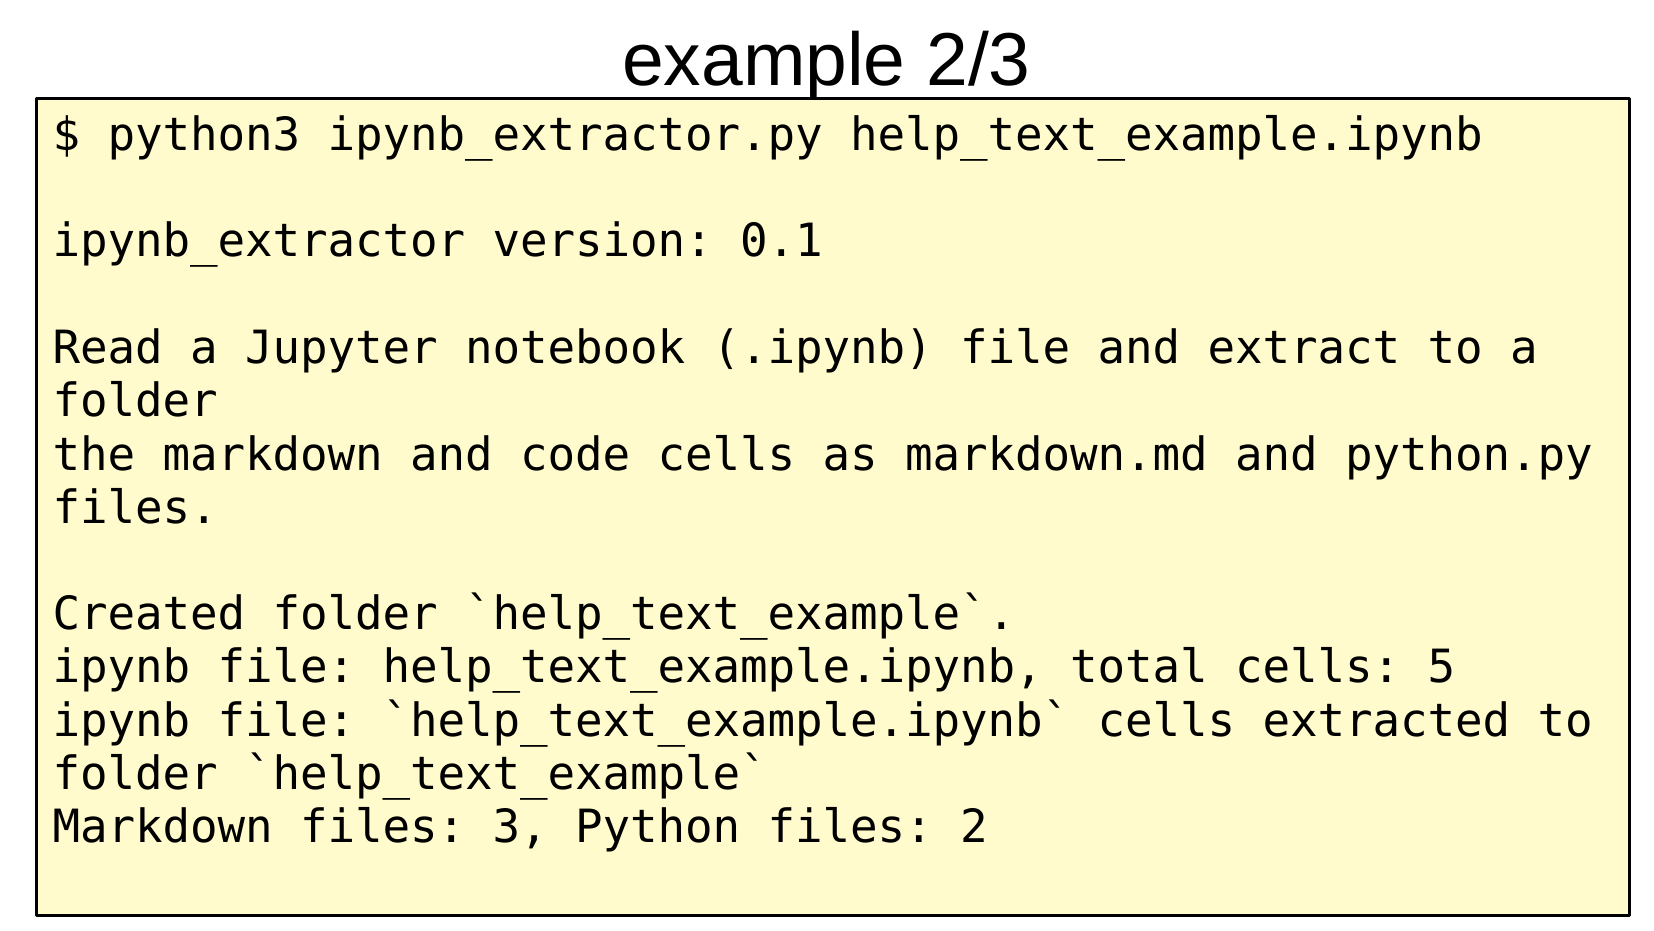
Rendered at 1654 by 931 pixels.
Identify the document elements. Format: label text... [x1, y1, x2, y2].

text_box $ python3 ipynb_extractor.py help_text_example.ipynb ipynb_extractor version: 0.1 Read a Jupyter notebook (.ipynb) file and extract to a folder the markdown and code cells as markdown.md and python.py files. Created folder `help_text_example`. ipynb file: help_text_example.ipynb, total cells: 5 ipynb file: `help_text_example.ipynb` cells extracted to folder `help_text_example` Markdown files: 3, Python files: 2 [36, 98, 1630, 916]
title example 2/3 [82, 13, 1571, 97]
